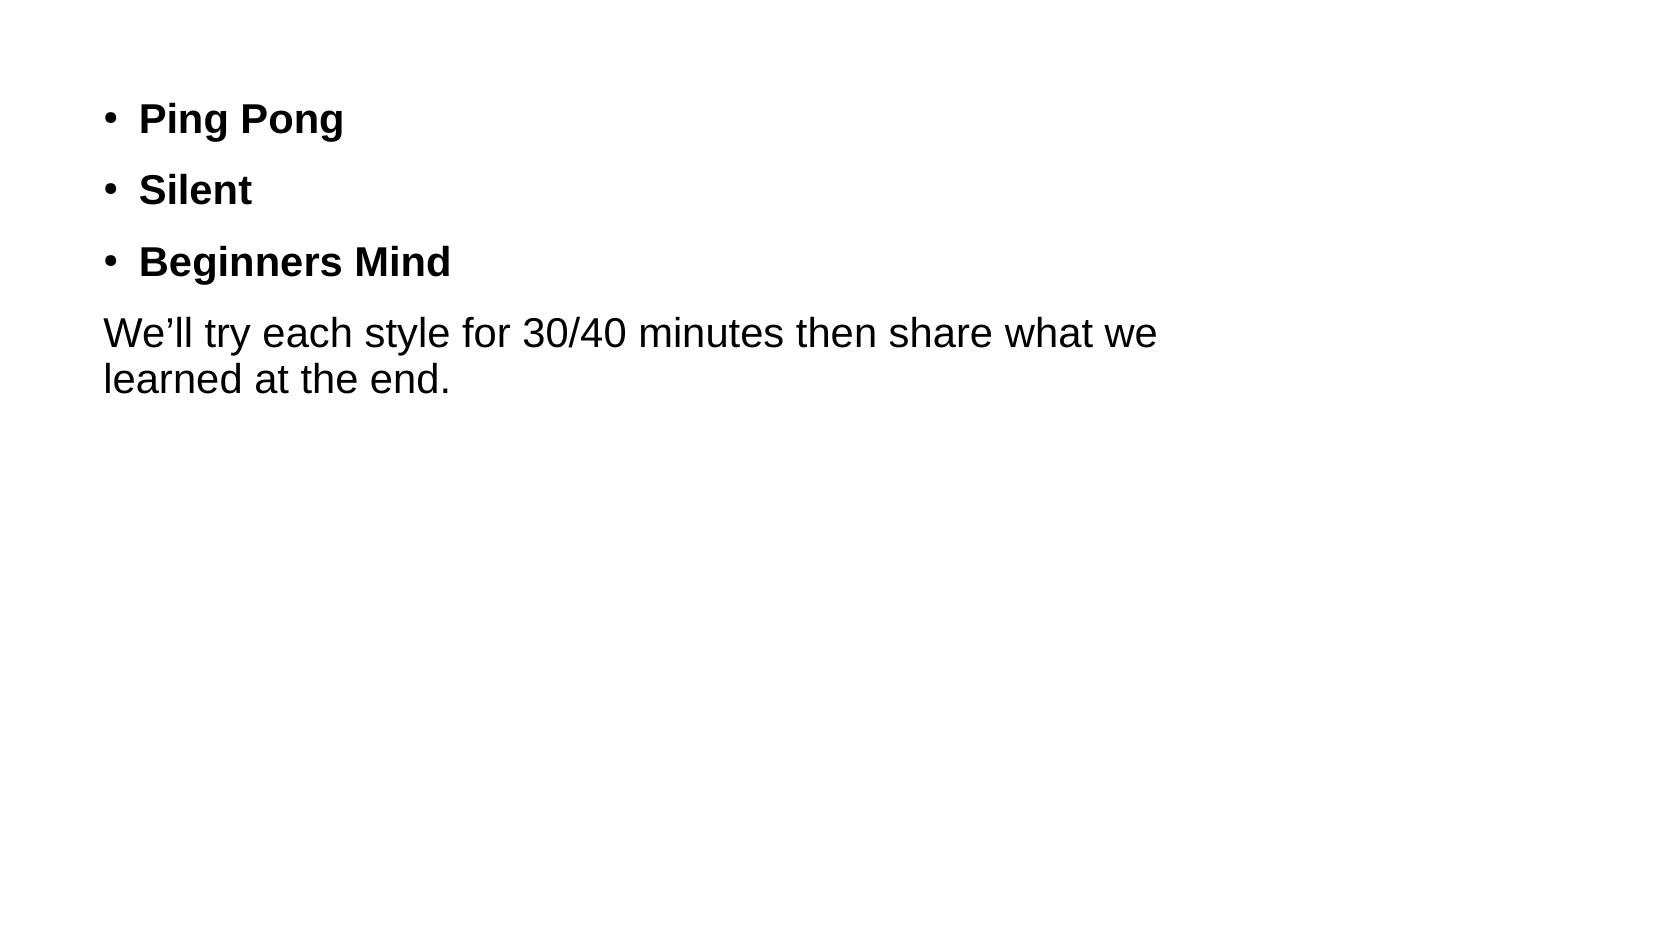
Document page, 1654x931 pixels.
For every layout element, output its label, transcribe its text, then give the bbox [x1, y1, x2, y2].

text_box Ping Pong Silent Beginners Mind We’ll try each style for 30/40 minutes then share what we learned at the end. [88, 88, 1222, 505]
